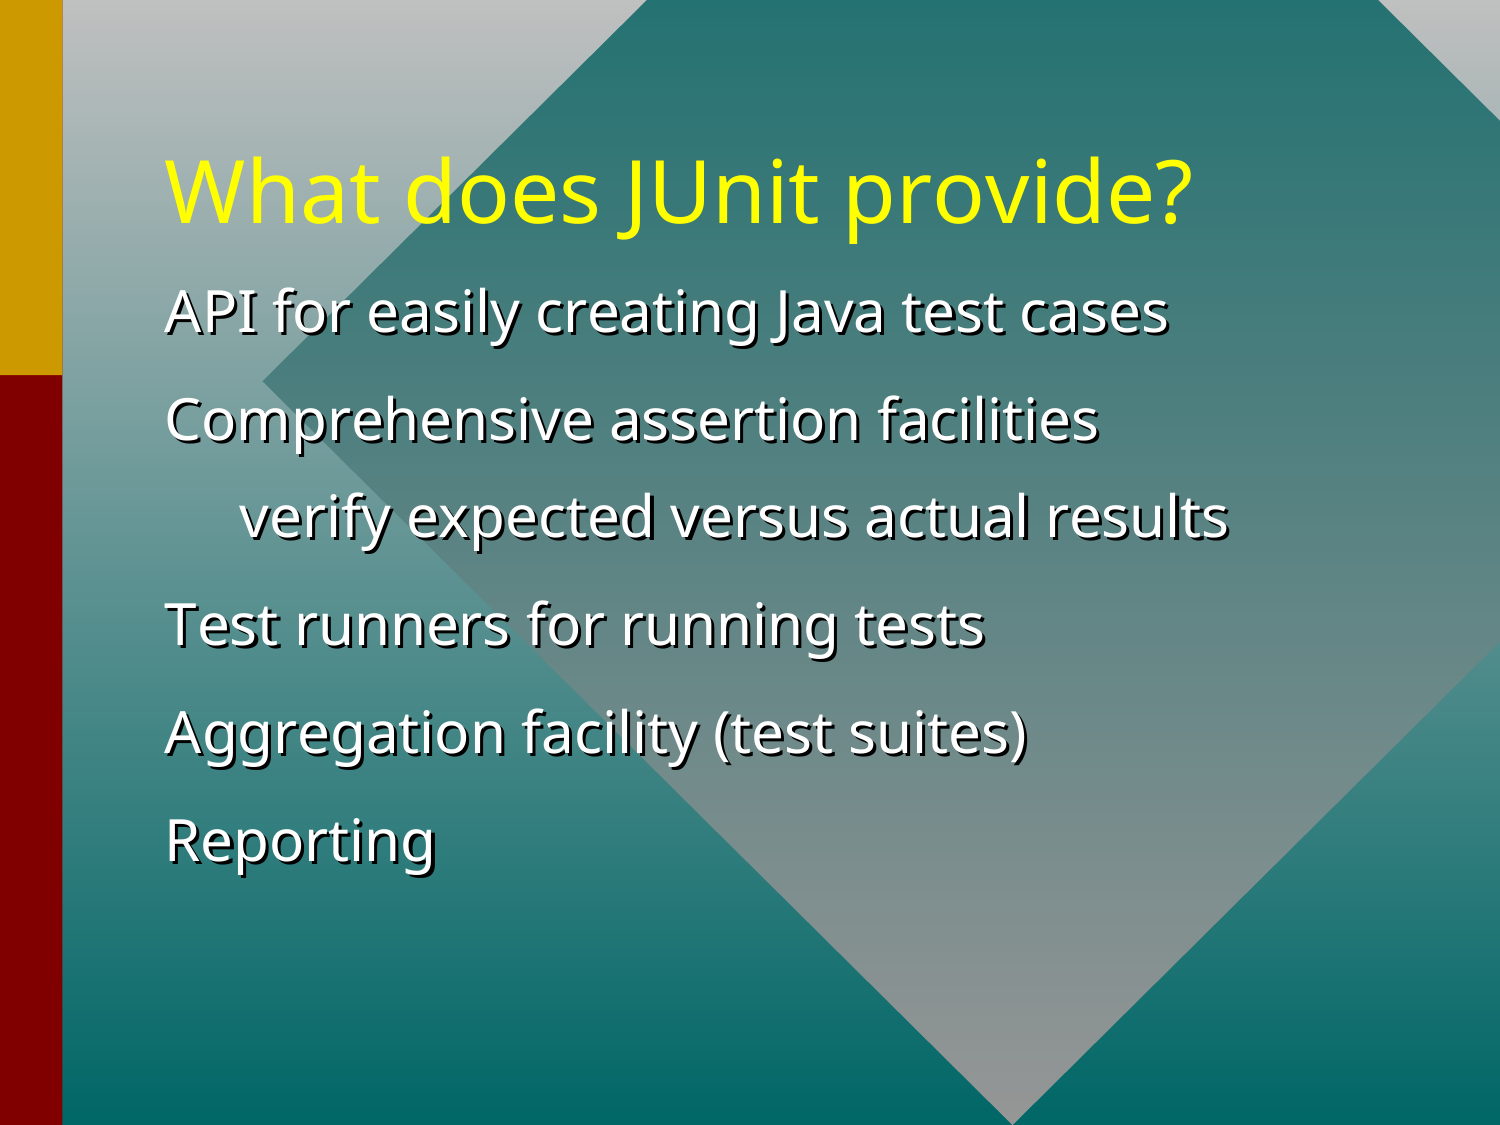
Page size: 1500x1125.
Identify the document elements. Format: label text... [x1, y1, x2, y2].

list API for easily creating Java test cases Comprehensive assertion facilities verify expected versus actual results Test runners for running tests Aggregation facility (test suites) Reporting [149, 262, 1388, 1013]
title What does JUnit provide? [150, 99, 1351, 262]
